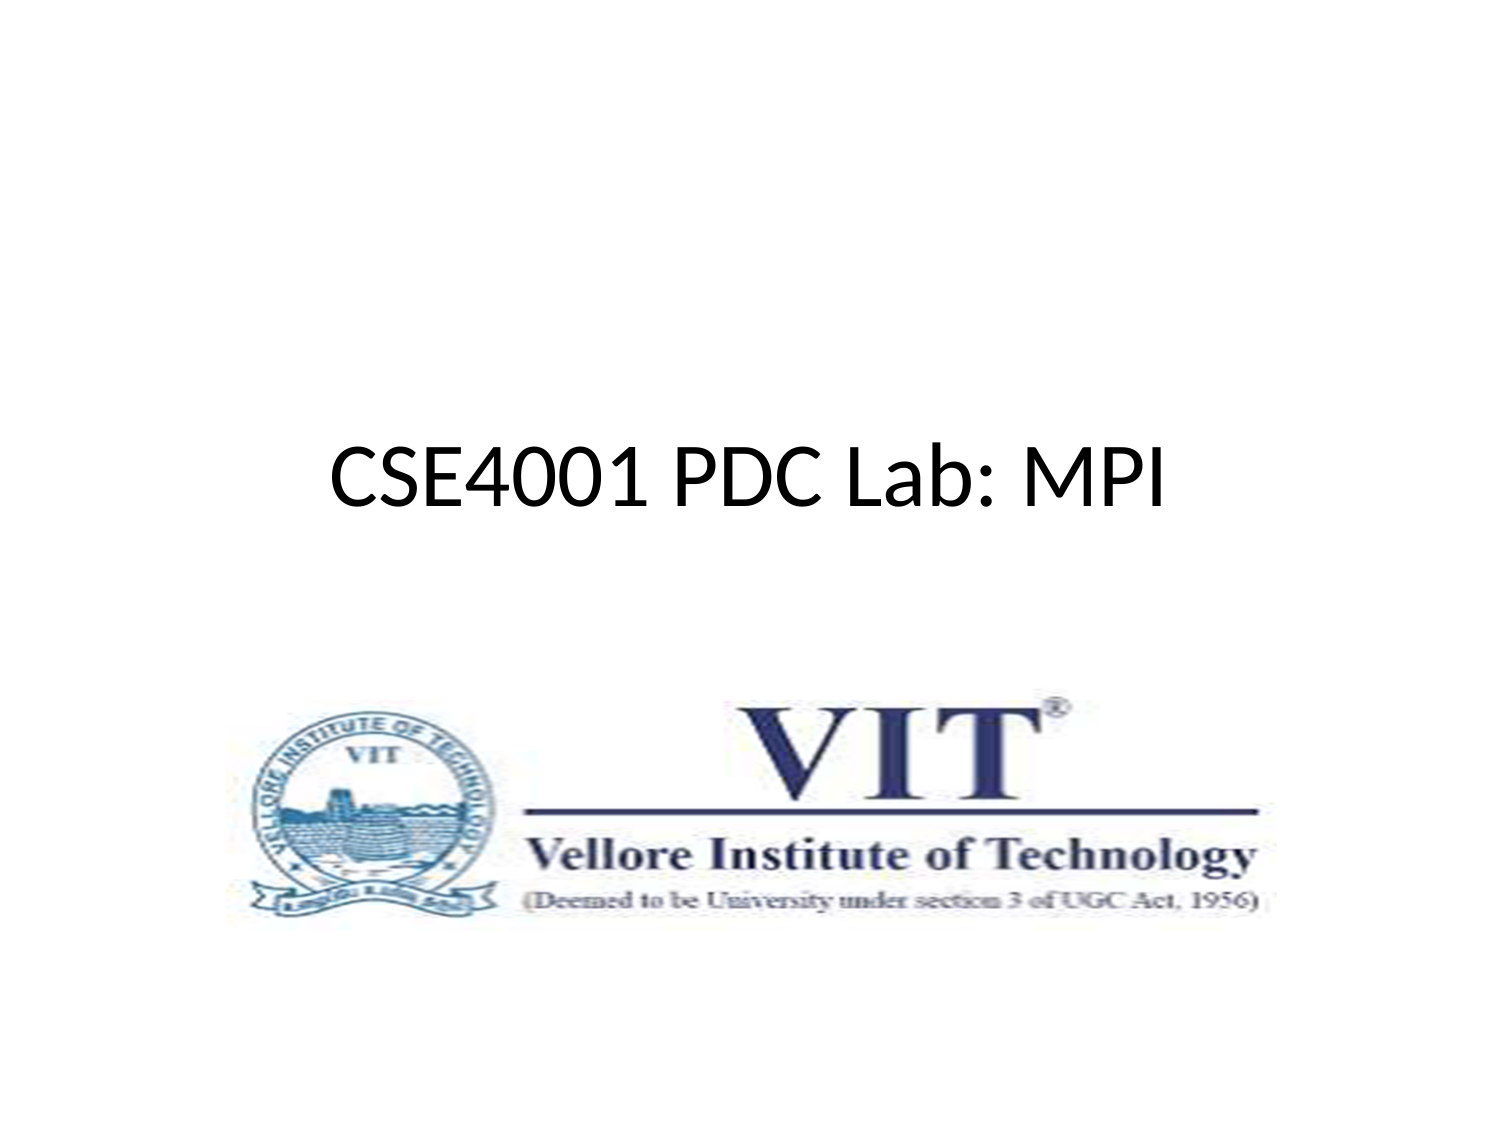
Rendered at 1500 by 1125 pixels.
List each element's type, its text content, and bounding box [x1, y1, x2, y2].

title CSE4001 PDC Lab: MPI [112, 349, 1388, 591]
picture [226, 650, 1277, 938]
